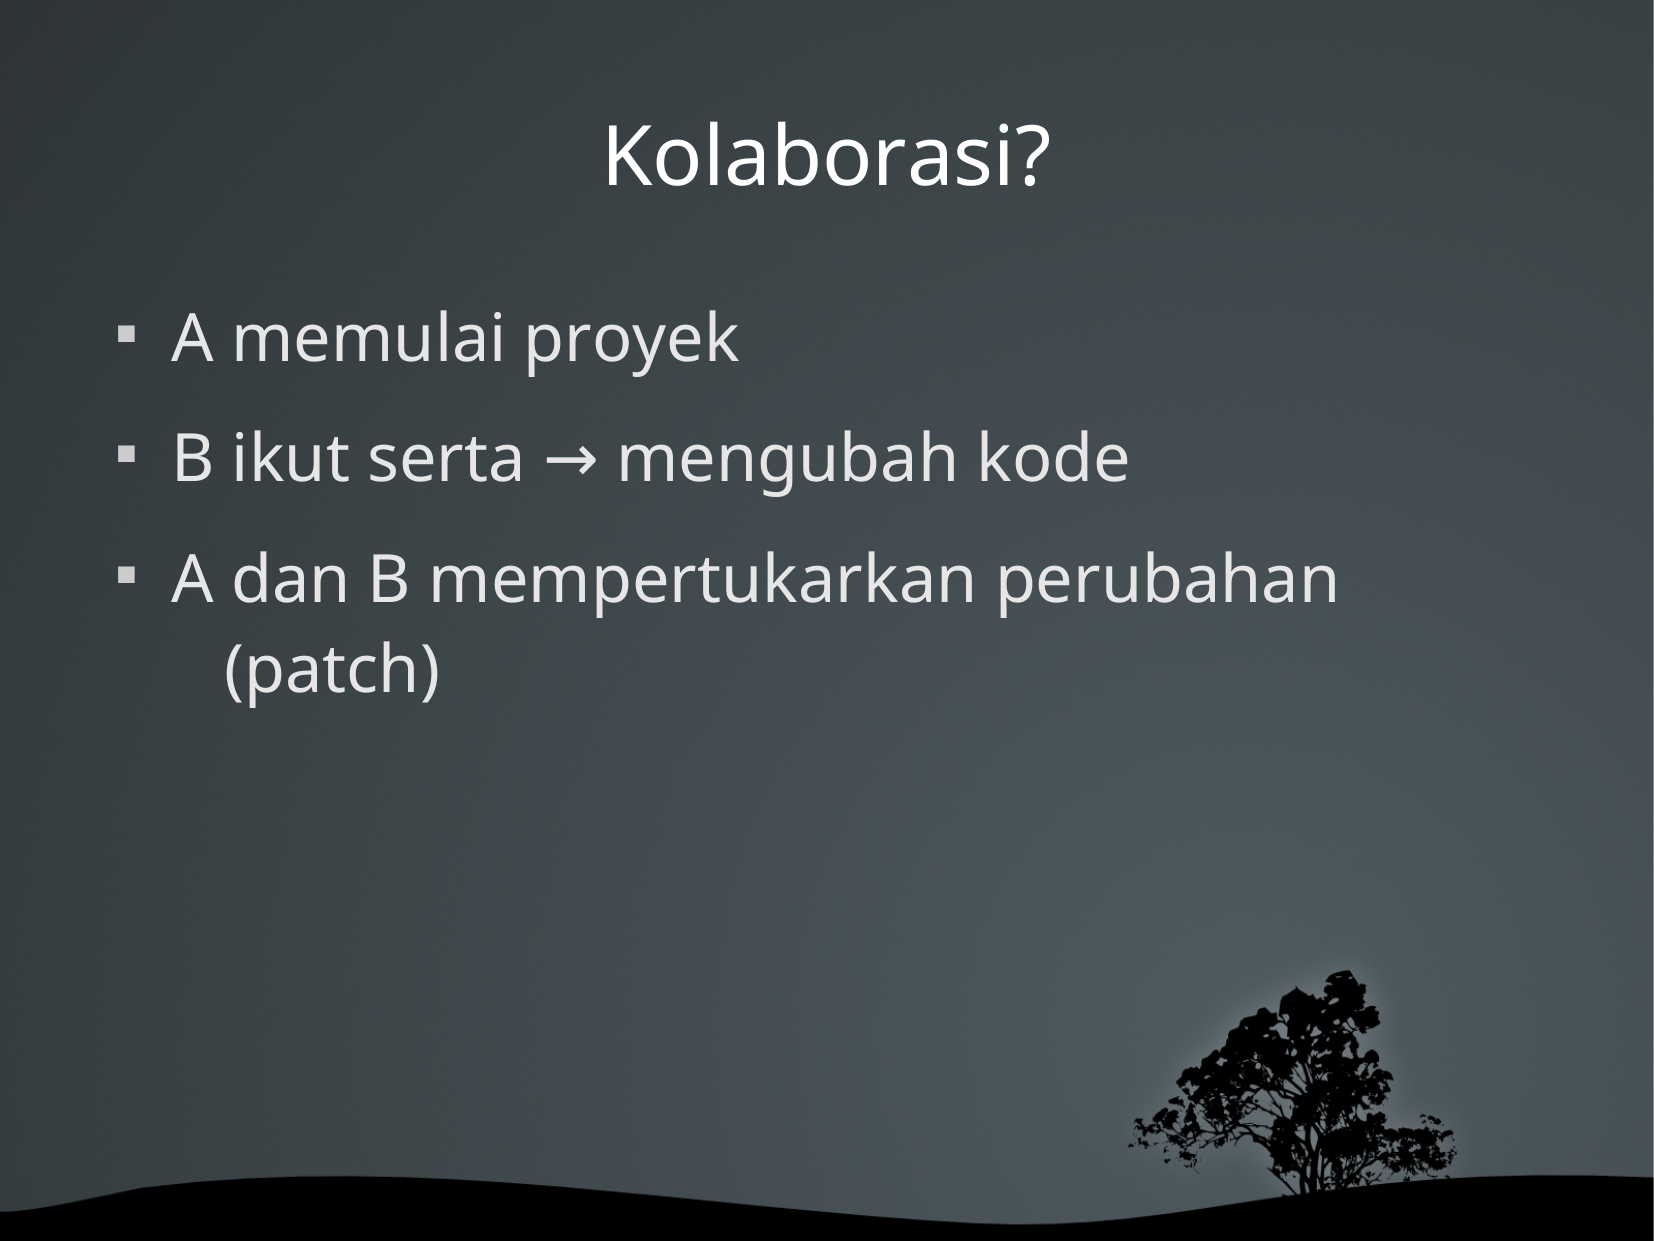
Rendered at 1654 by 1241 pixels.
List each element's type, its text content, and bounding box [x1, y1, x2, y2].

picture [0, 0, 1654, 1241]
title Kolaborasi? [82, 49, 1571, 257]
list A memulai proyek B ikut serta → mengubah kode A dan B mempertukarkan perubahan (patch) [82, 290, 1571, 1109]
